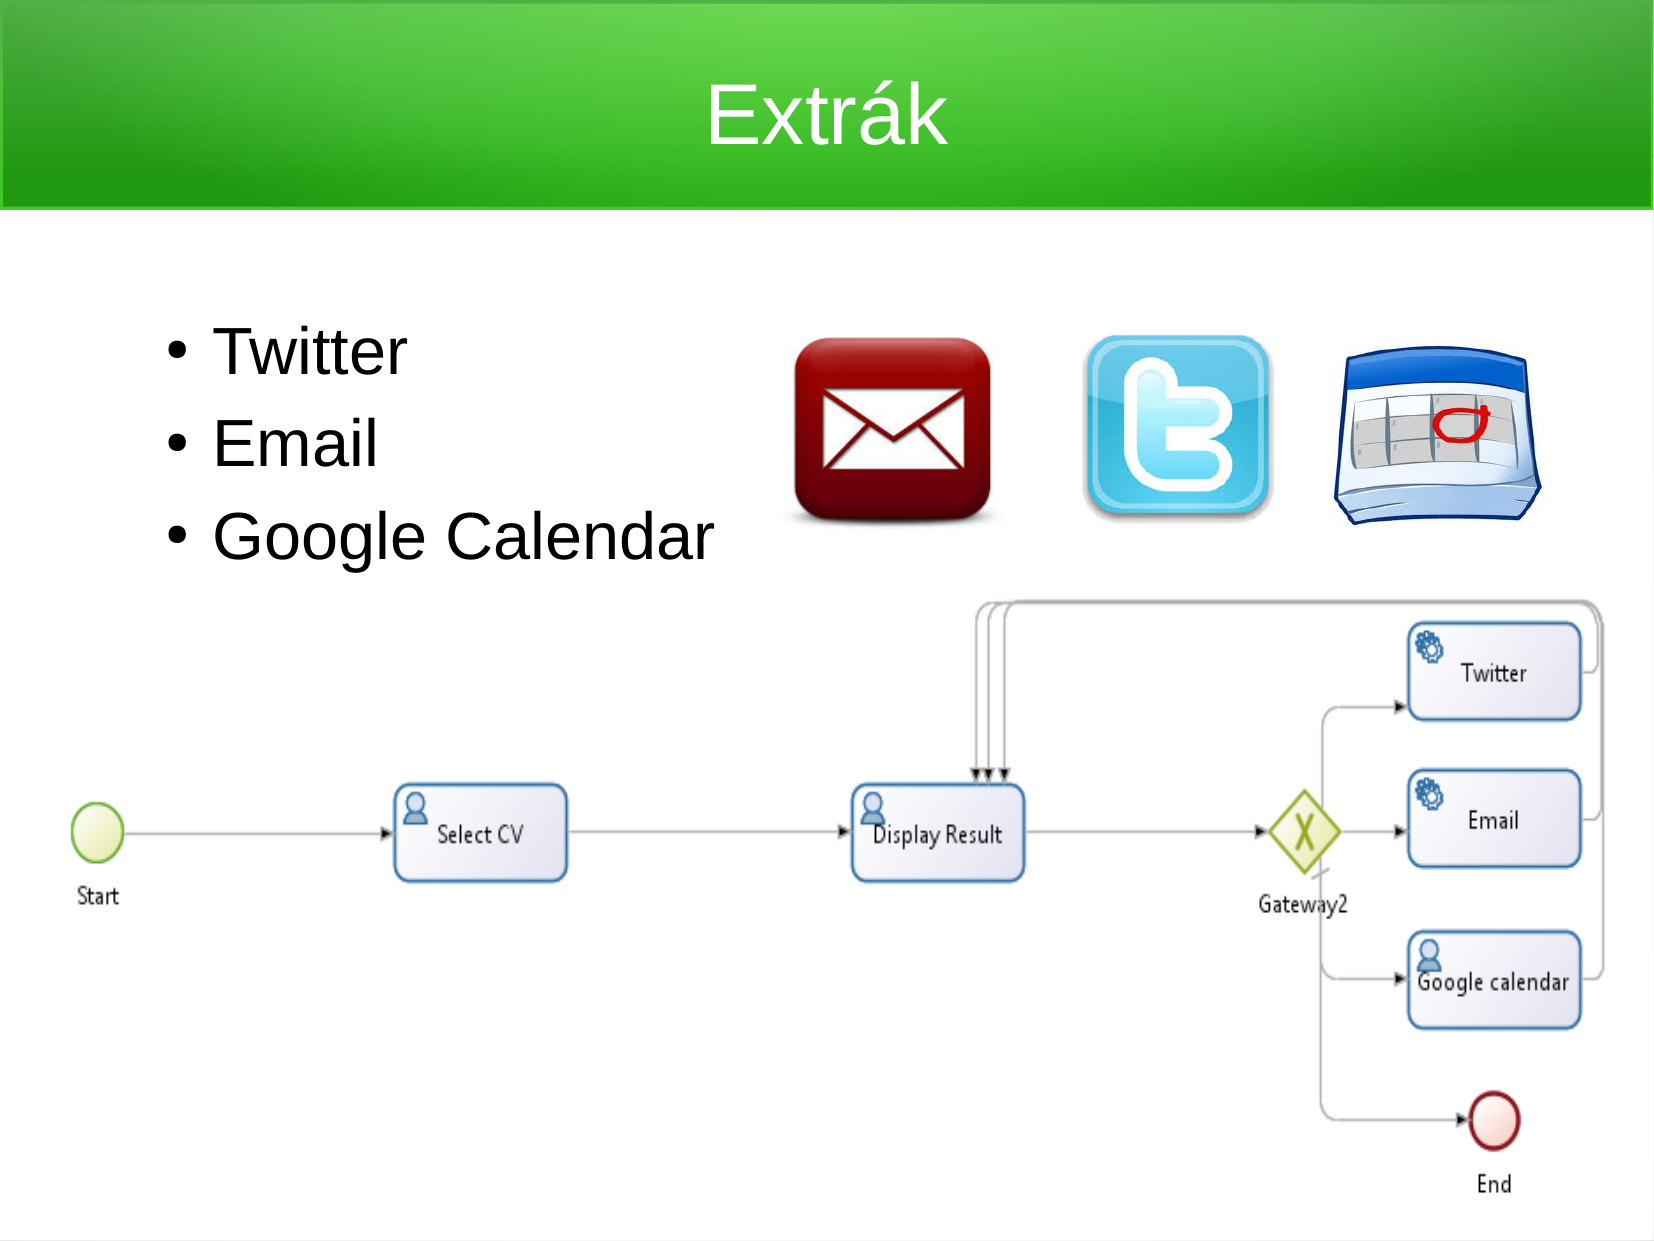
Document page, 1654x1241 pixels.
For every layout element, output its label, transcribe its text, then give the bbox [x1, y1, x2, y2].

picture [0, 584, 1654, 1238]
picture [750, 299, 1036, 571]
picture [1080, 329, 1276, 526]
picture [1330, 343, 1543, 528]
title Extrák [82, 49, 1571, 179]
list Twitter Email Google Calendar [0, 210, 1654, 584]
